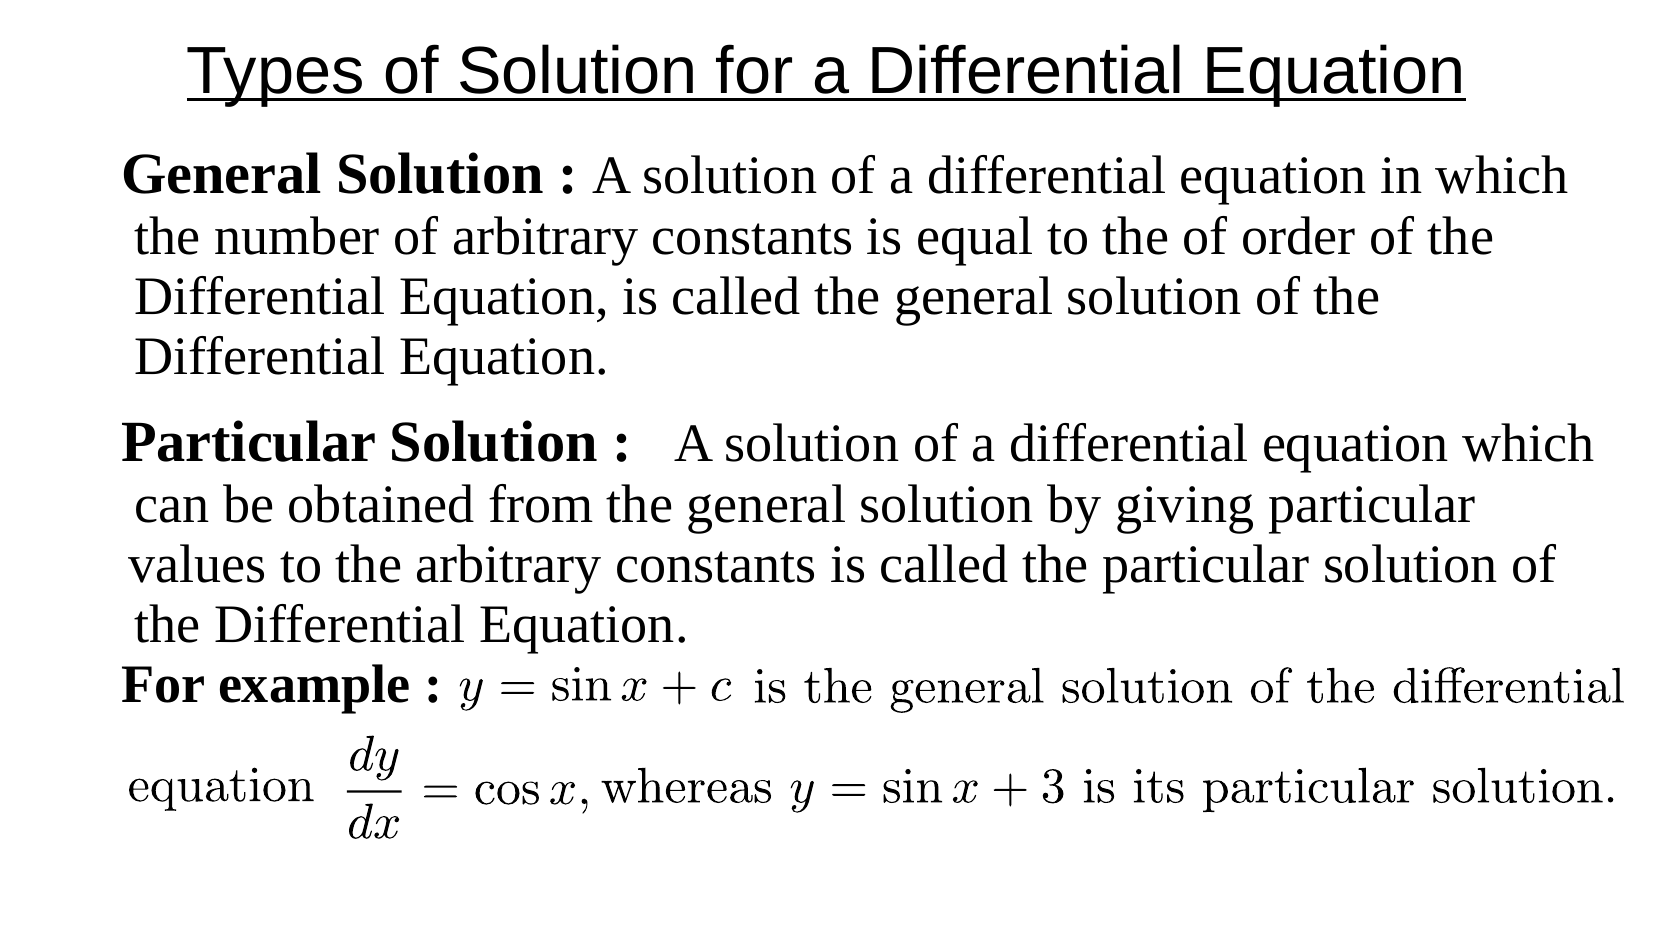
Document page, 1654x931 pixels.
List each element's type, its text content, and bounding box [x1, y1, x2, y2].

text_box [601, 767, 1614, 813]
subtitle General Solution : A solution of a differential equation in which the number of arbitrary constants is equal to the of order of the Differential Equation, is called the general solution of the Differential Equation. Particular Solution : A solution of a differential equation which can be obtained from the general solution by giving particular values to the arbitrary constants is called the particular solution of the Differential Equation. For example : [47, 141, 1607, 896]
title Types of Solution for a Differential Equation [82, 23, 1571, 119]
text_box [129, 767, 314, 811]
text_box [459, 667, 732, 711]
text_box [346, 735, 588, 839]
text_box [754, 667, 1624, 713]
